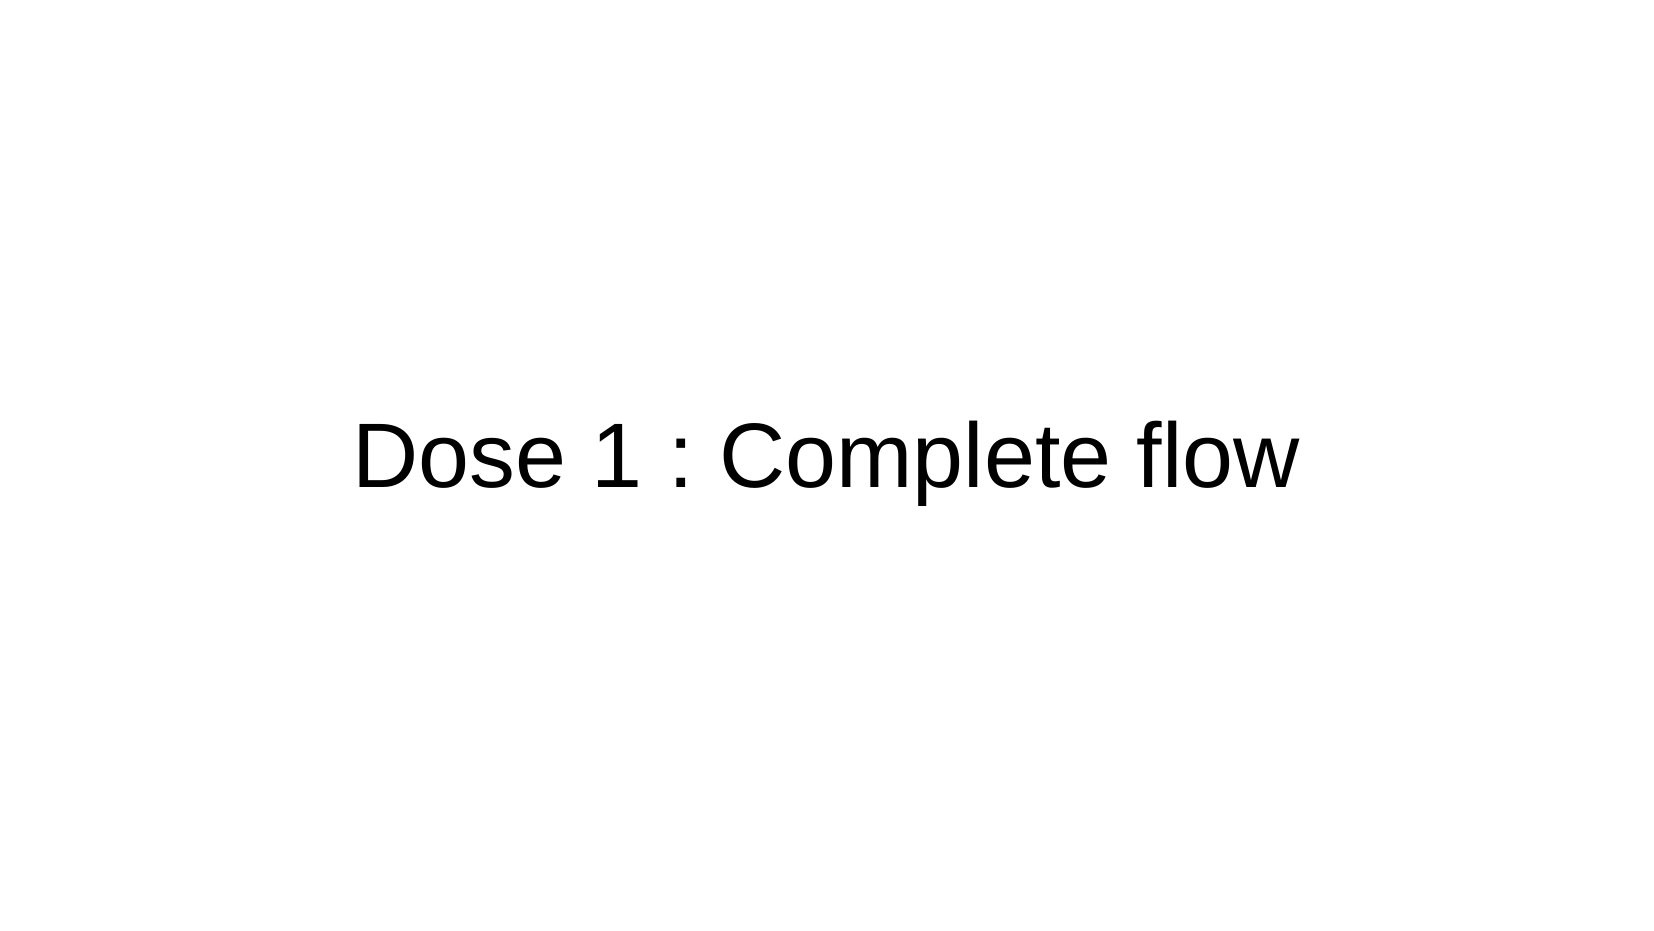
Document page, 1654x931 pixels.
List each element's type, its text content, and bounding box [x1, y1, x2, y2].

title Dose 1 : Complete flow [82, 37, 1571, 875]
